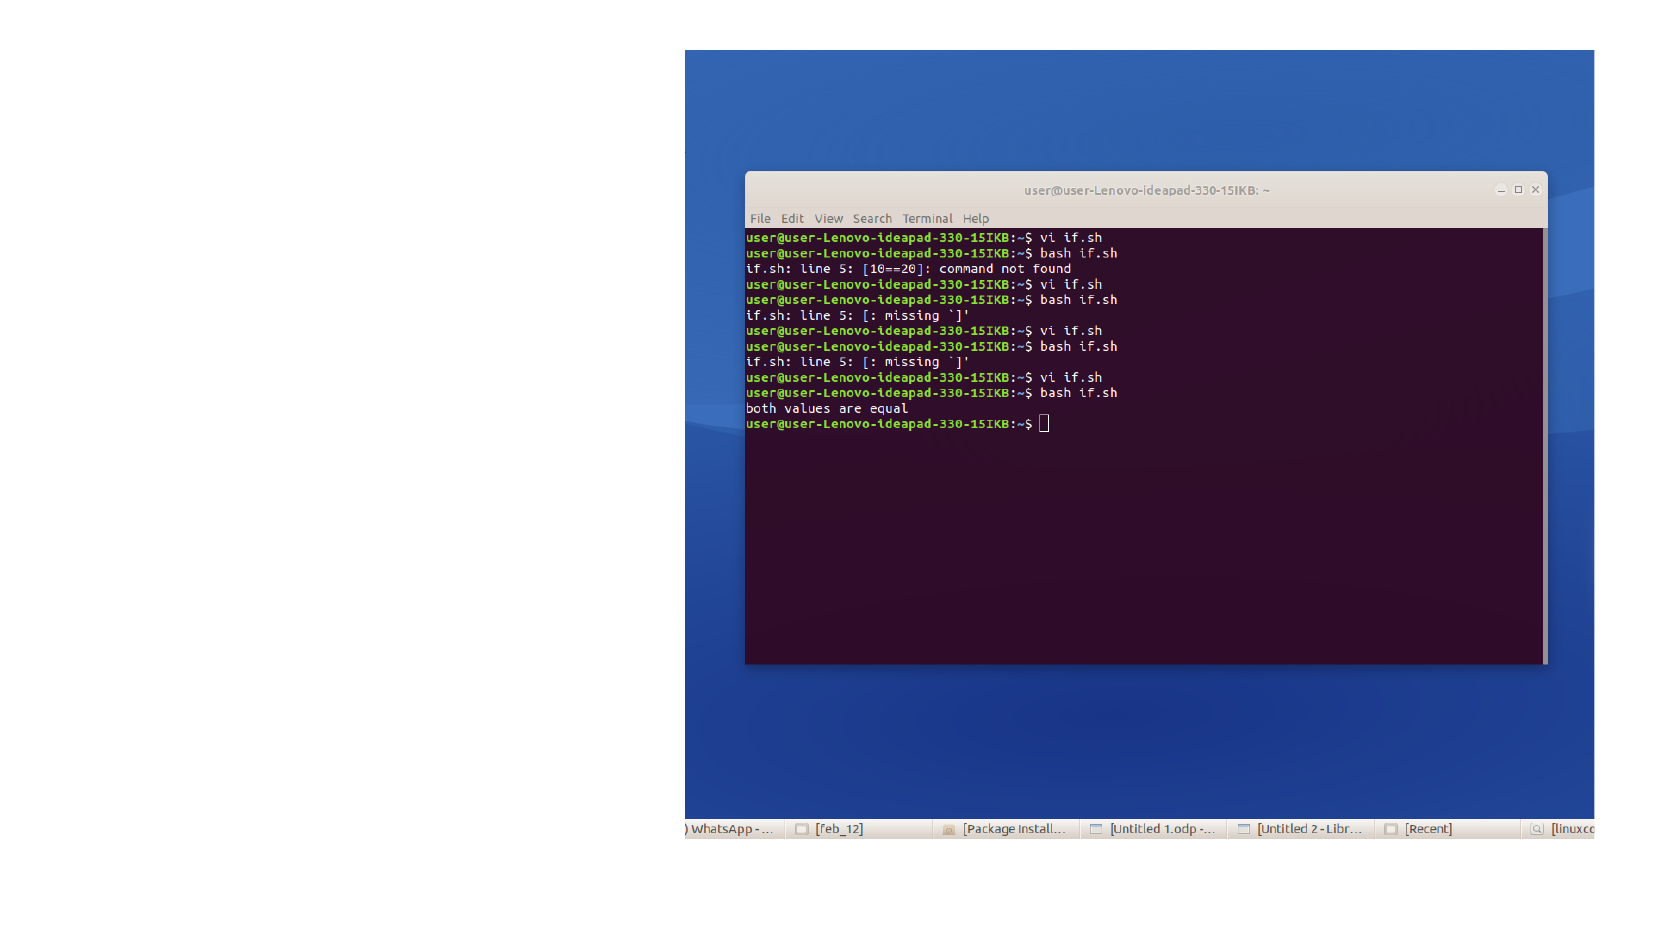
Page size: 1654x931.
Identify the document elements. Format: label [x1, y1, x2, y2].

picture [685, 50, 1595, 839]
